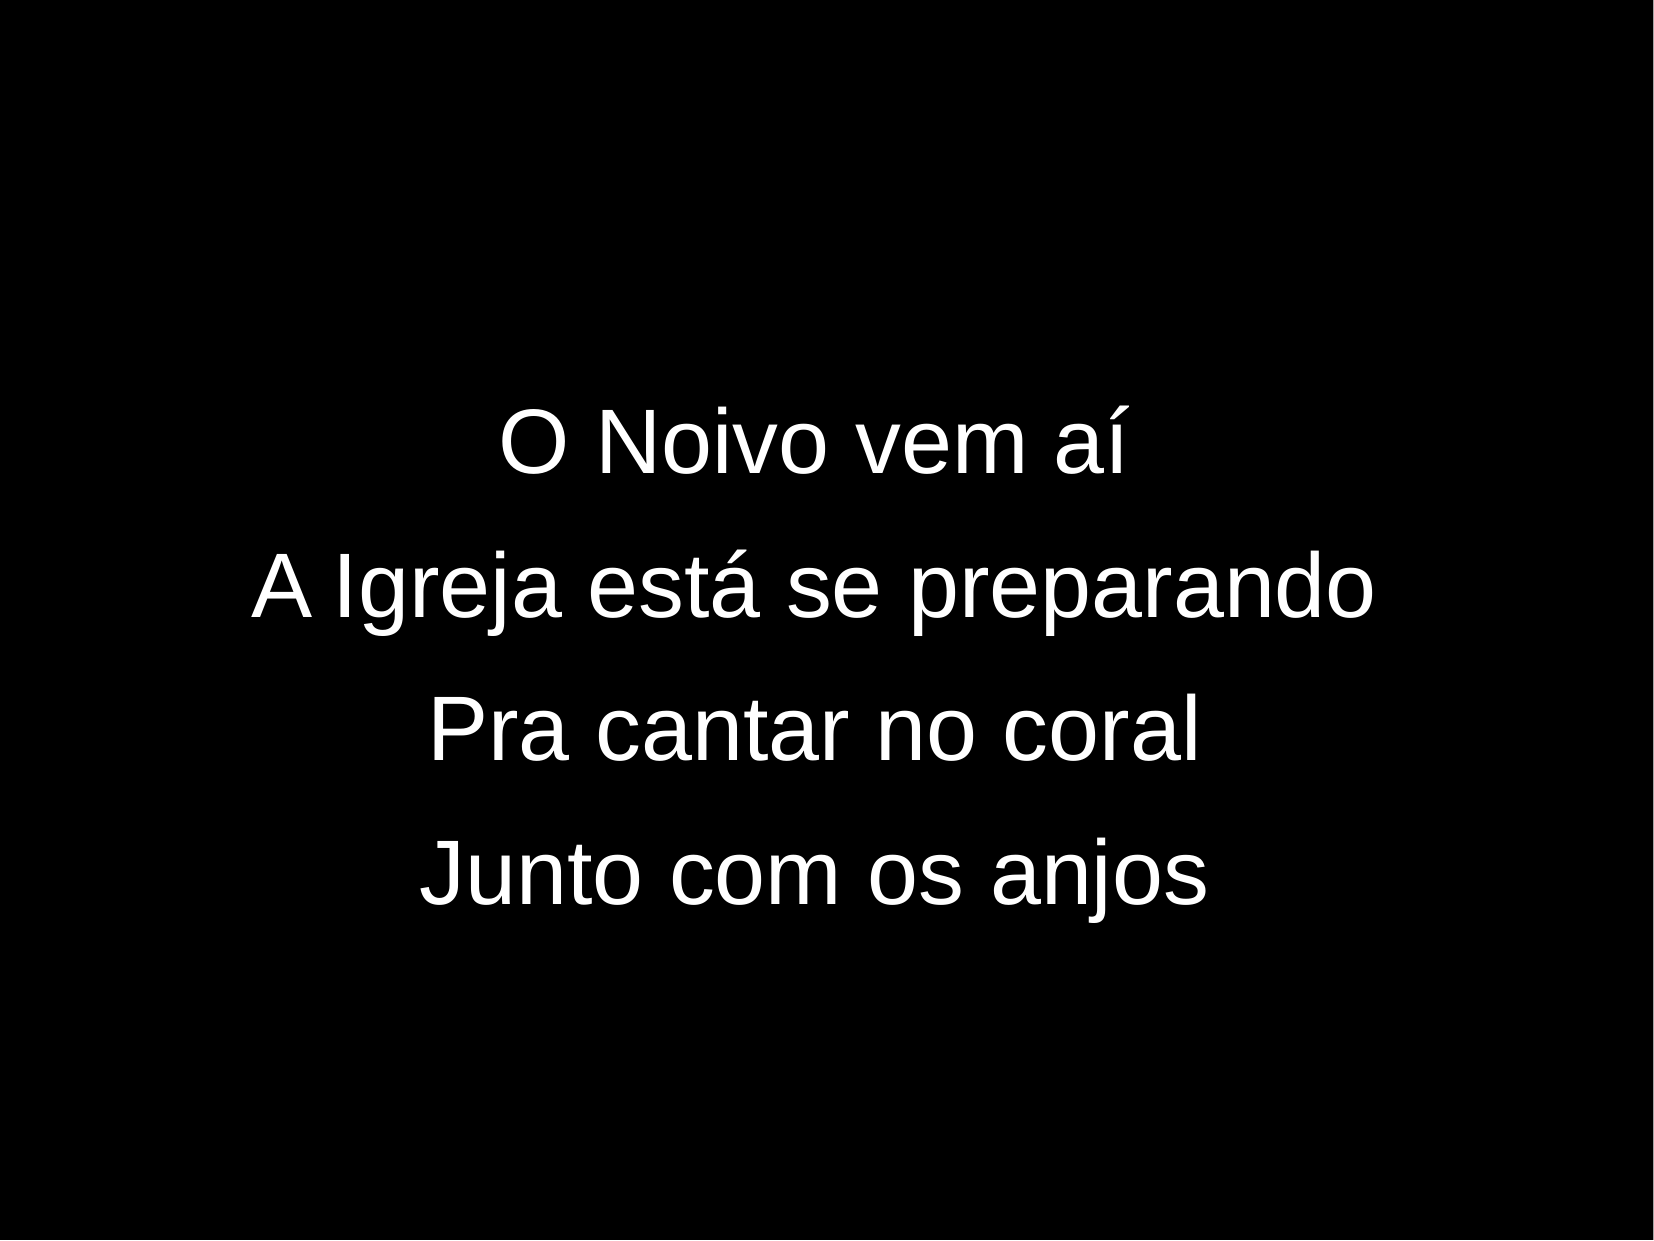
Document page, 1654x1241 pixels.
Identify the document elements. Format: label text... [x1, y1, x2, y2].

text_box O Noivo vem aí A Igreja está se preparando Pra cantar no coral Junto com os anjos [23, 342, 1607, 892]
